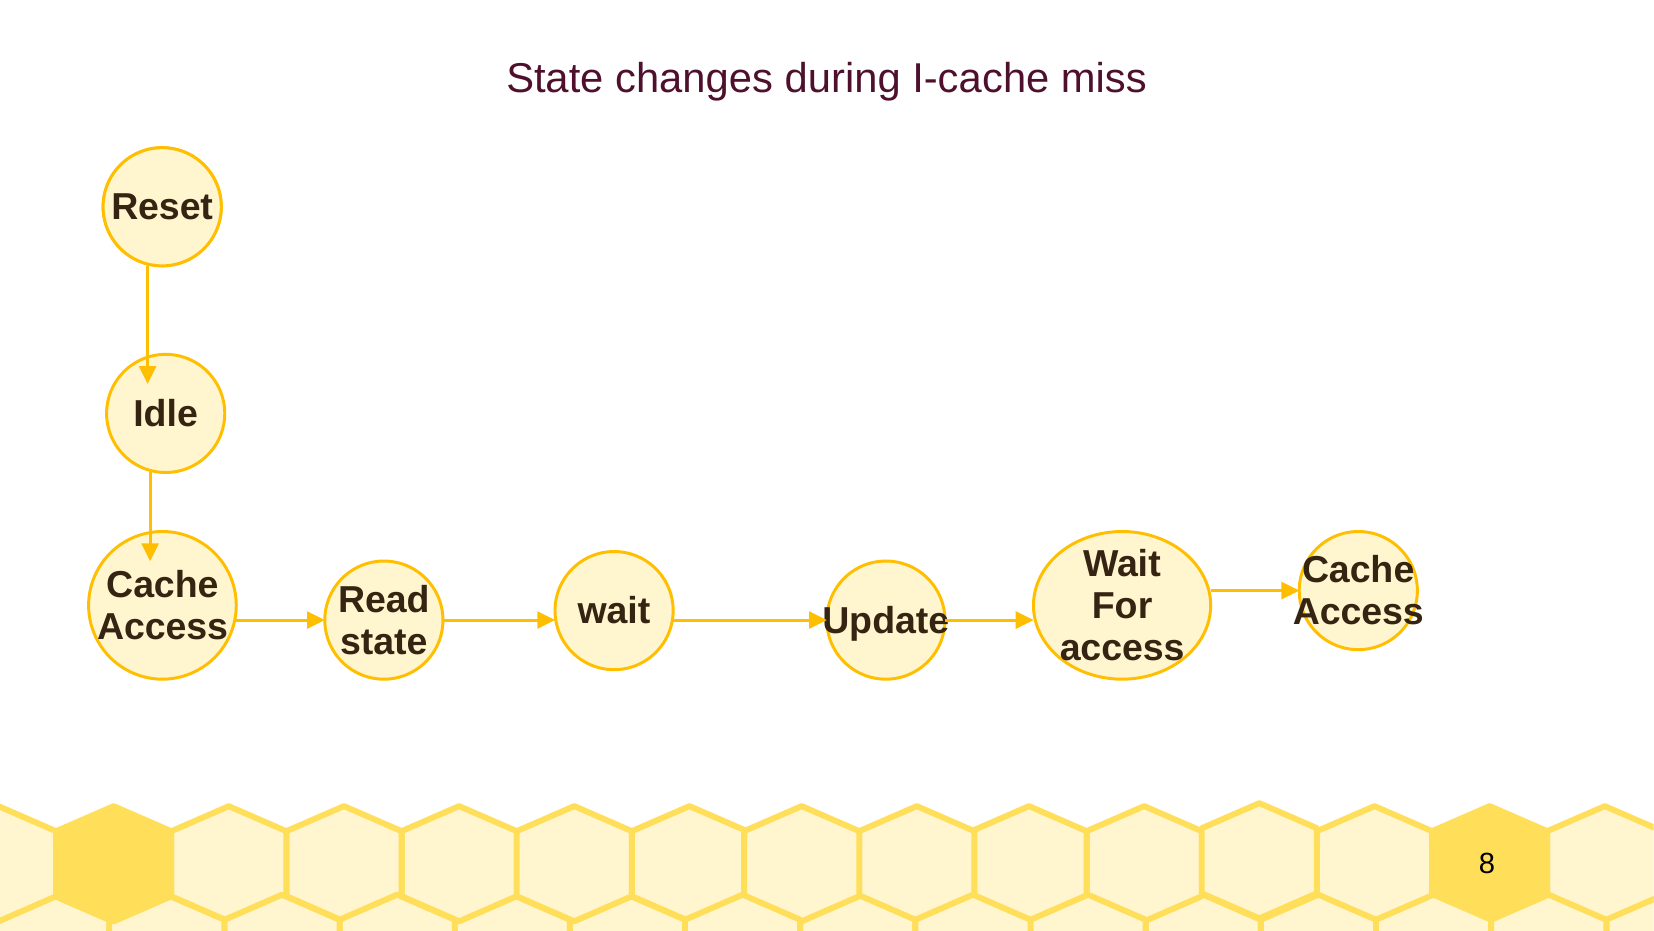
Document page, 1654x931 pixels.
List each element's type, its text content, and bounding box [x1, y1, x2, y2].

text_box Wait For access [1033, 531, 1211, 680]
text_box Cache Access [1299, 531, 1418, 650]
title State changes during I-cache miss [82, 37, 1571, 119]
text_box Update [827, 561, 945, 680]
text_box Cache Access [88, 531, 237, 680]
text_box Idle [106, 354, 225, 473]
text_box Read state [324, 561, 443, 680]
text_box Reset [103, 147, 222, 266]
text_box wait [555, 551, 674, 670]
